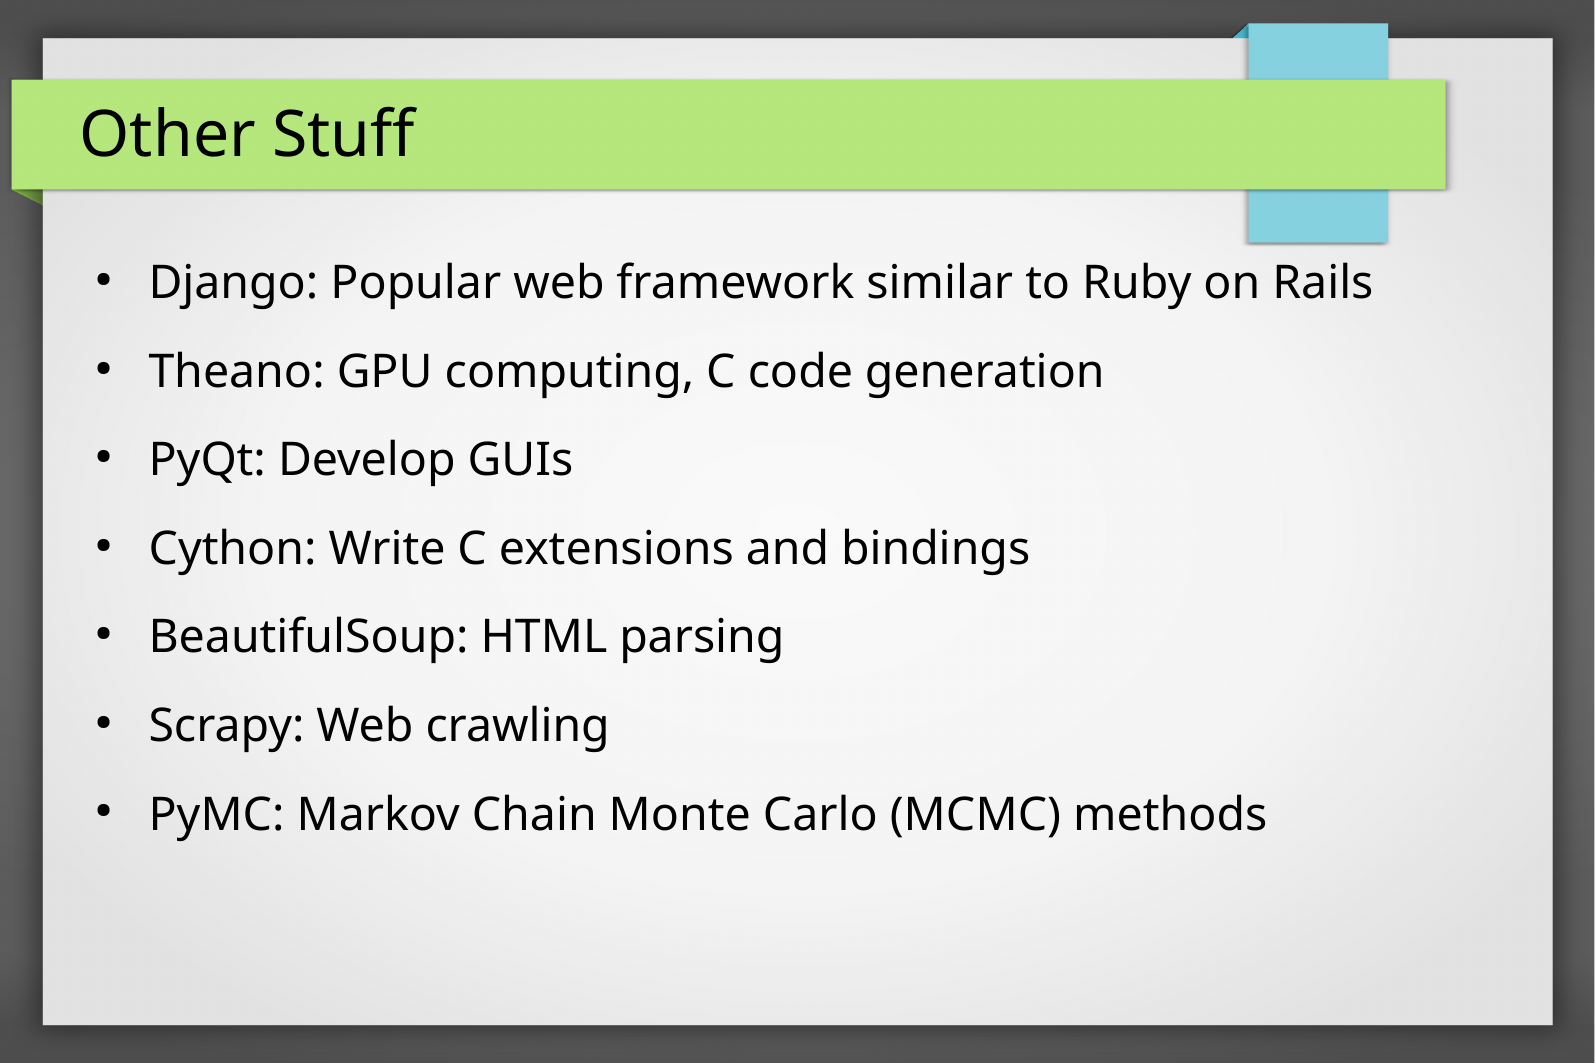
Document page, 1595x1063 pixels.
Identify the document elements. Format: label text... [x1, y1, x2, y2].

list Django: Popular web framework similar to Ruby on Rails Theano: GPU computing, C code generation PyQt: Develop GUIs Cython: Write C extensions and bindings BeautifulSoup: HTML parsing Scrapy: Web crawling PyMC: Markov Chain Monte Carlo (MCMC) methods [77, 249, 1513, 961]
title Other Stuff [79, 78, 1219, 185]
picture [0, 0, 1595, 1063]
